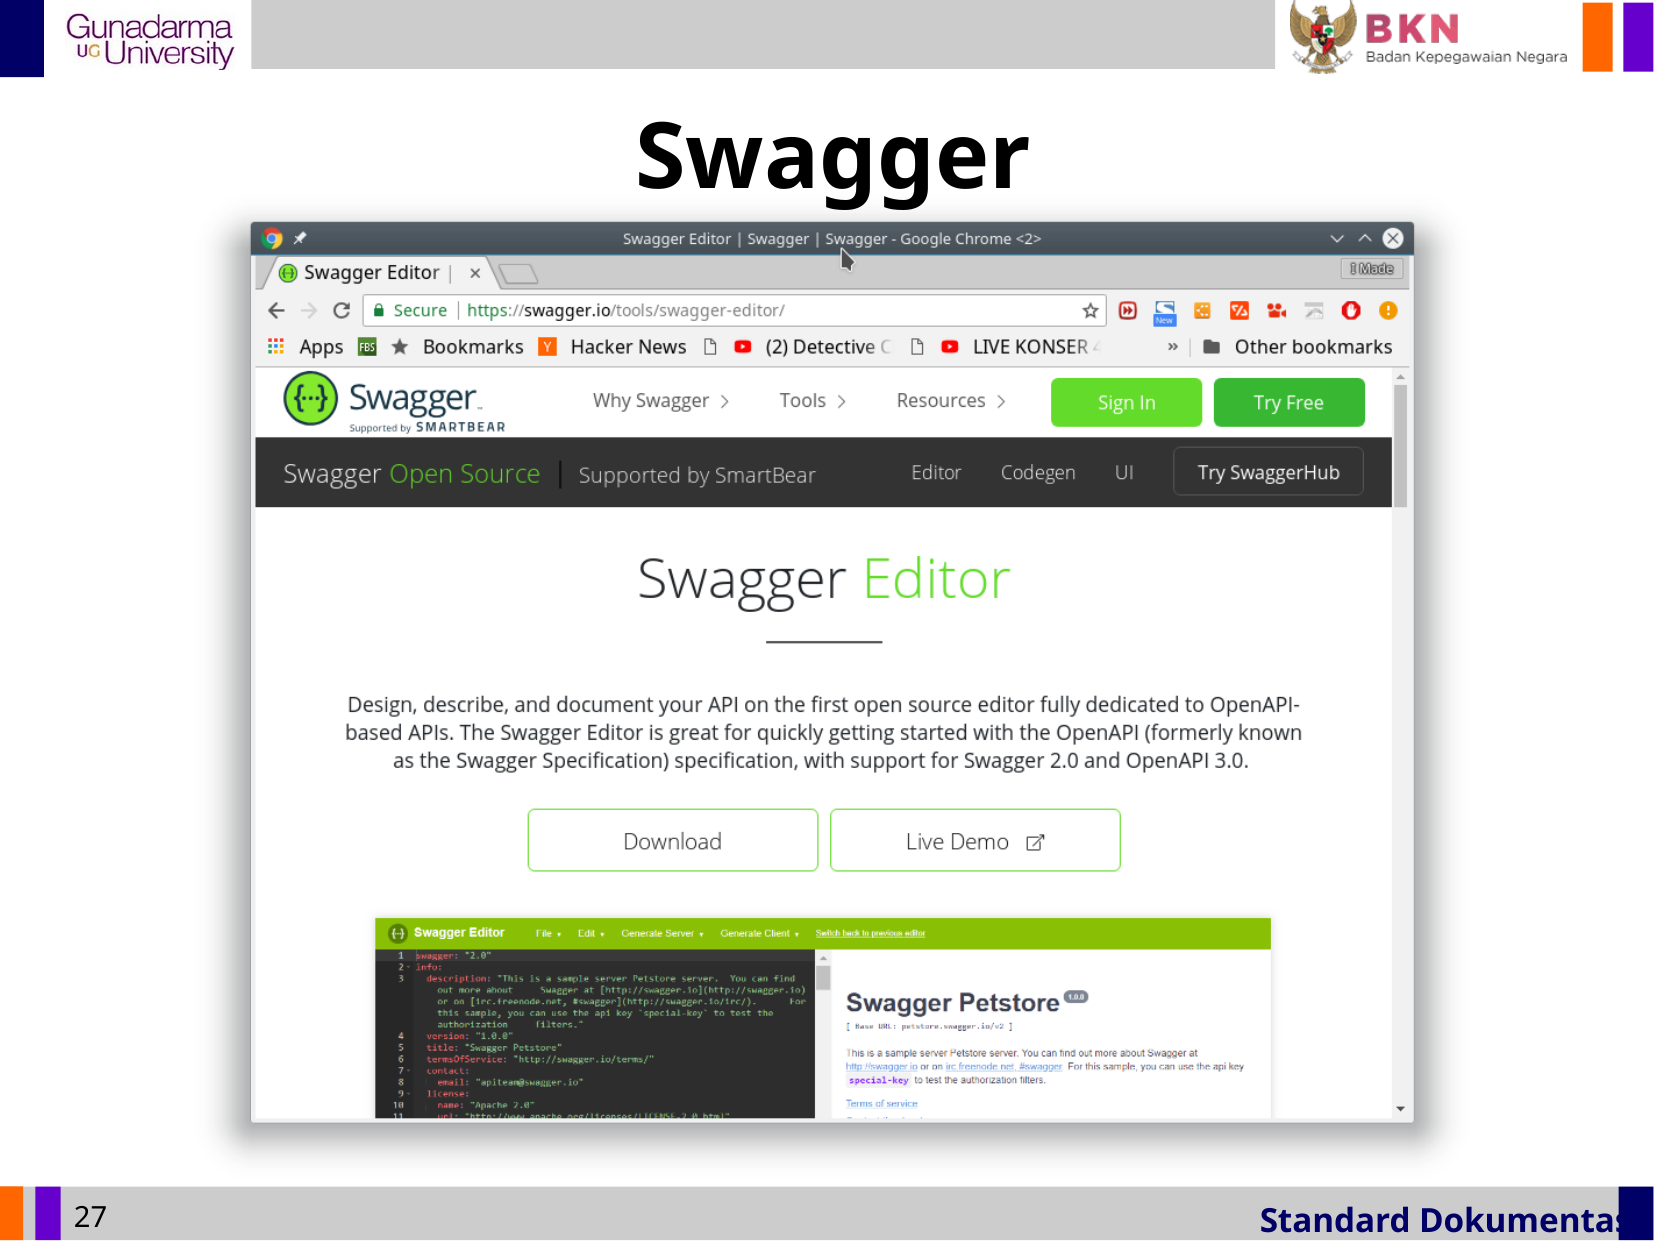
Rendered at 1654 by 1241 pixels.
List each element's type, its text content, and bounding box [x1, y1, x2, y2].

picture [180, 179, 1485, 1194]
picture [65, 0, 235, 70]
picture [1290, 0, 1567, 74]
title Swagger [77, 90, 1591, 217]
